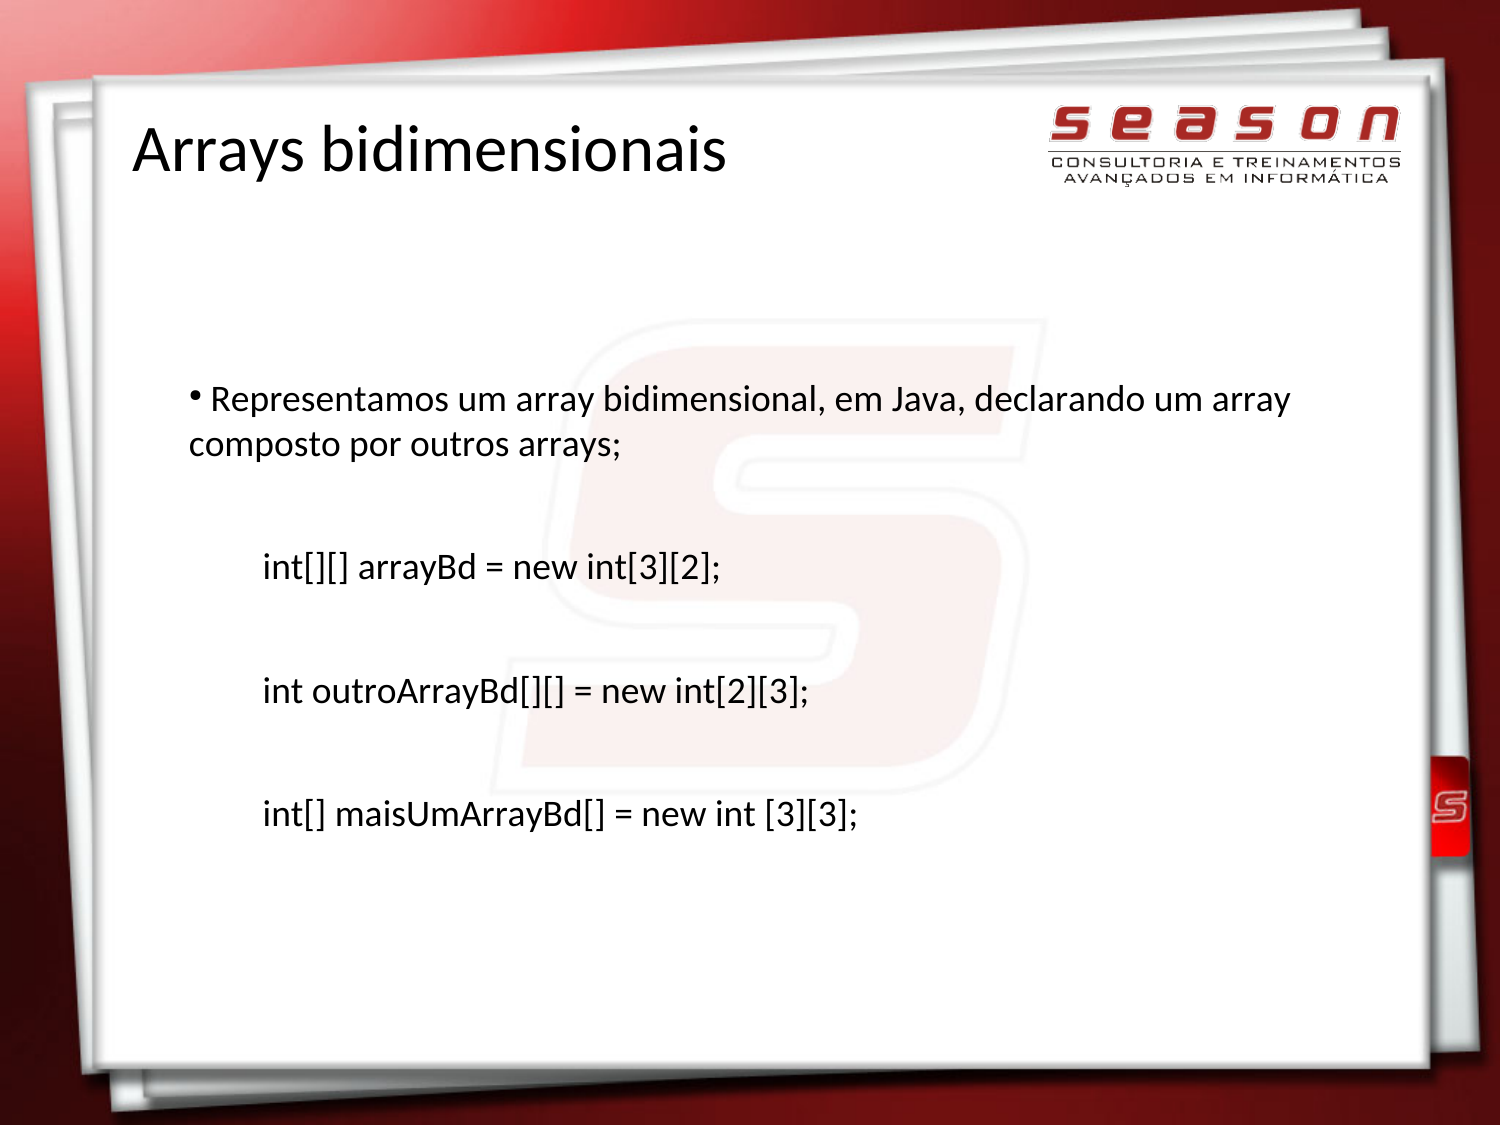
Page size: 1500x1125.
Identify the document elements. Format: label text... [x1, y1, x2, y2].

title Arrays bidimensionais [118, 33, 1394, 257]
picture [0, 0, 1500, 1125]
text_box Representamos um array bidimensional, em Java, declarando um array composto por outros arrays; int[][] arrayBd = new int[3][2]; int outroArrayBd[][] = new int[2][3]; int[] maisUmArrayBd[] = new int [3][3]; [188, 334, 1323, 875]
